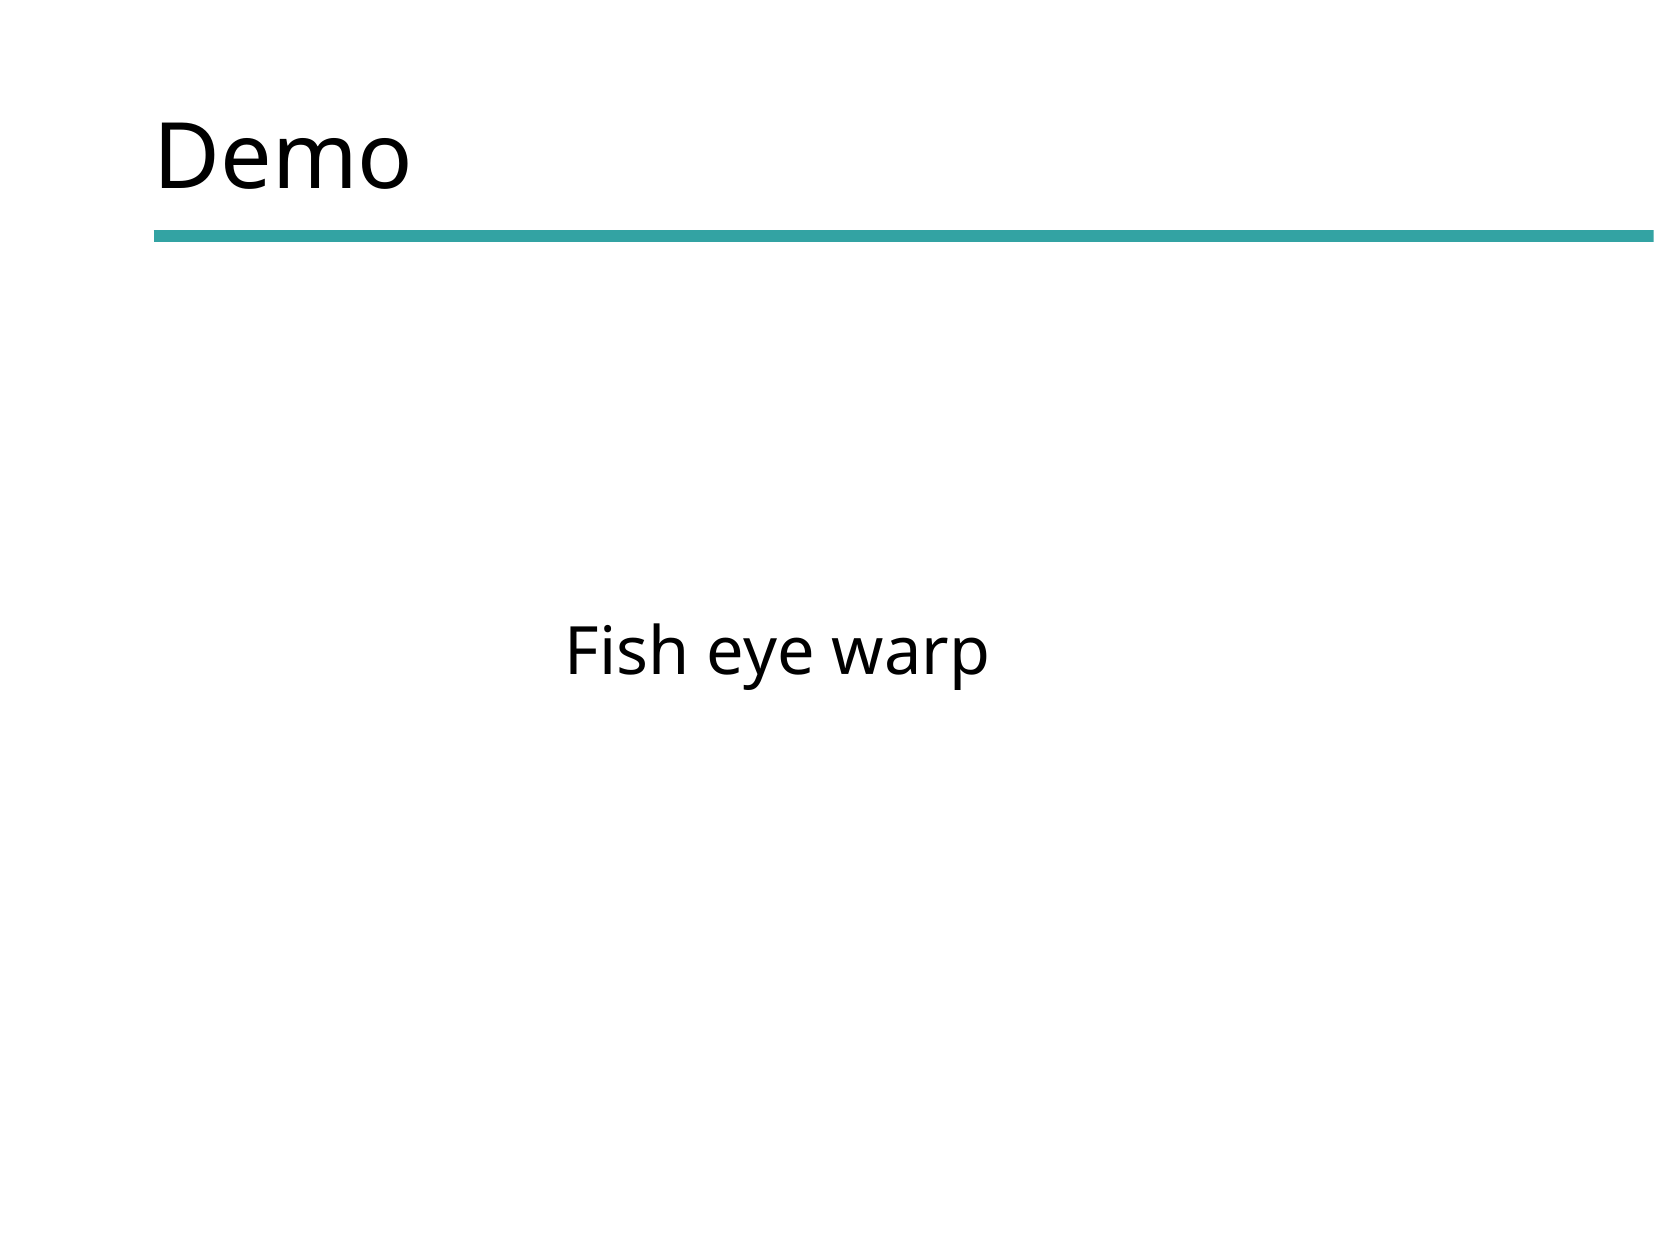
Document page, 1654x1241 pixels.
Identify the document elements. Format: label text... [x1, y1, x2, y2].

title Demo [153, 49, 1642, 257]
list Fish eye warp [493, 603, 1654, 1241]
